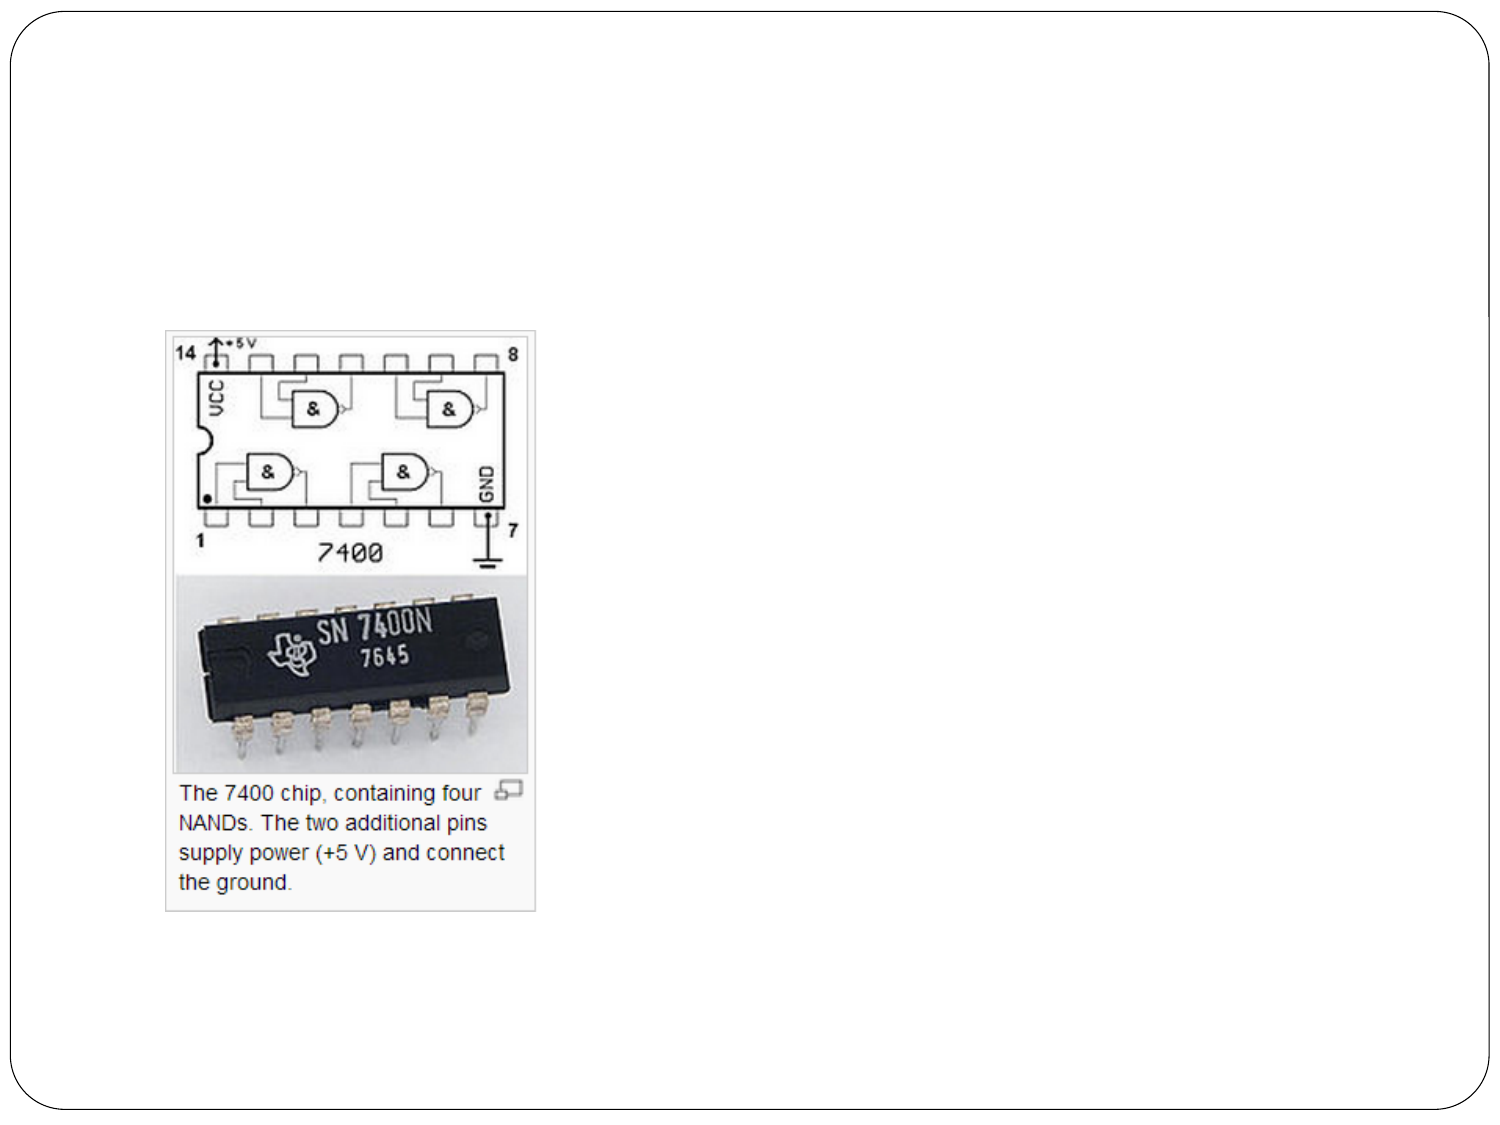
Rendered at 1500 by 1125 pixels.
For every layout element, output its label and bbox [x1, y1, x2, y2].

picture [165, 330, 541, 912]
